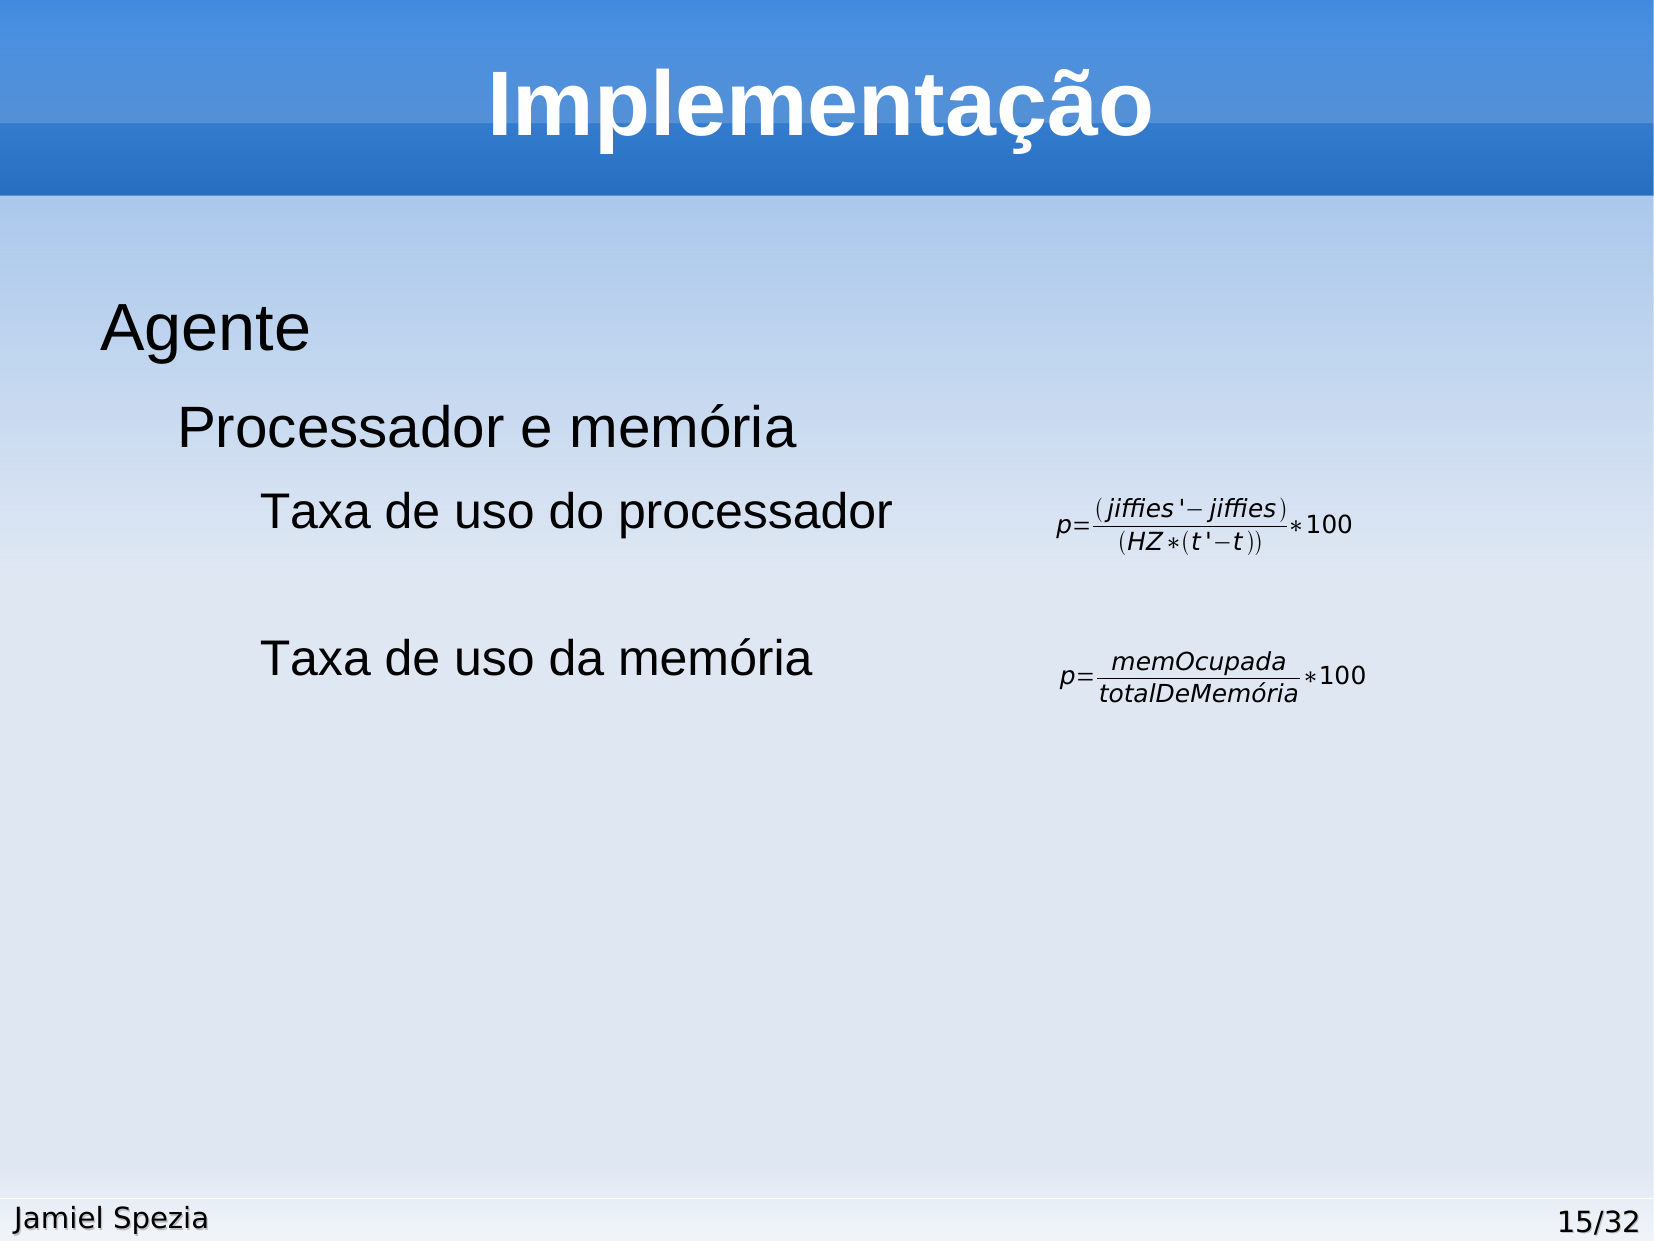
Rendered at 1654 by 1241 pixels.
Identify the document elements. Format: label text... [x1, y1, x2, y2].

picture [0, 1199, 1654, 1241]
title Implementação [76, 0, 1566, 208]
picture [0, 0, 1654, 1198]
chart [1052, 646, 1373, 709]
list Agente Processador e memória Taxa de uso do processador Taxa de uso da memória [82, 290, 1571, 1094]
chart [1048, 494, 1359, 558]
